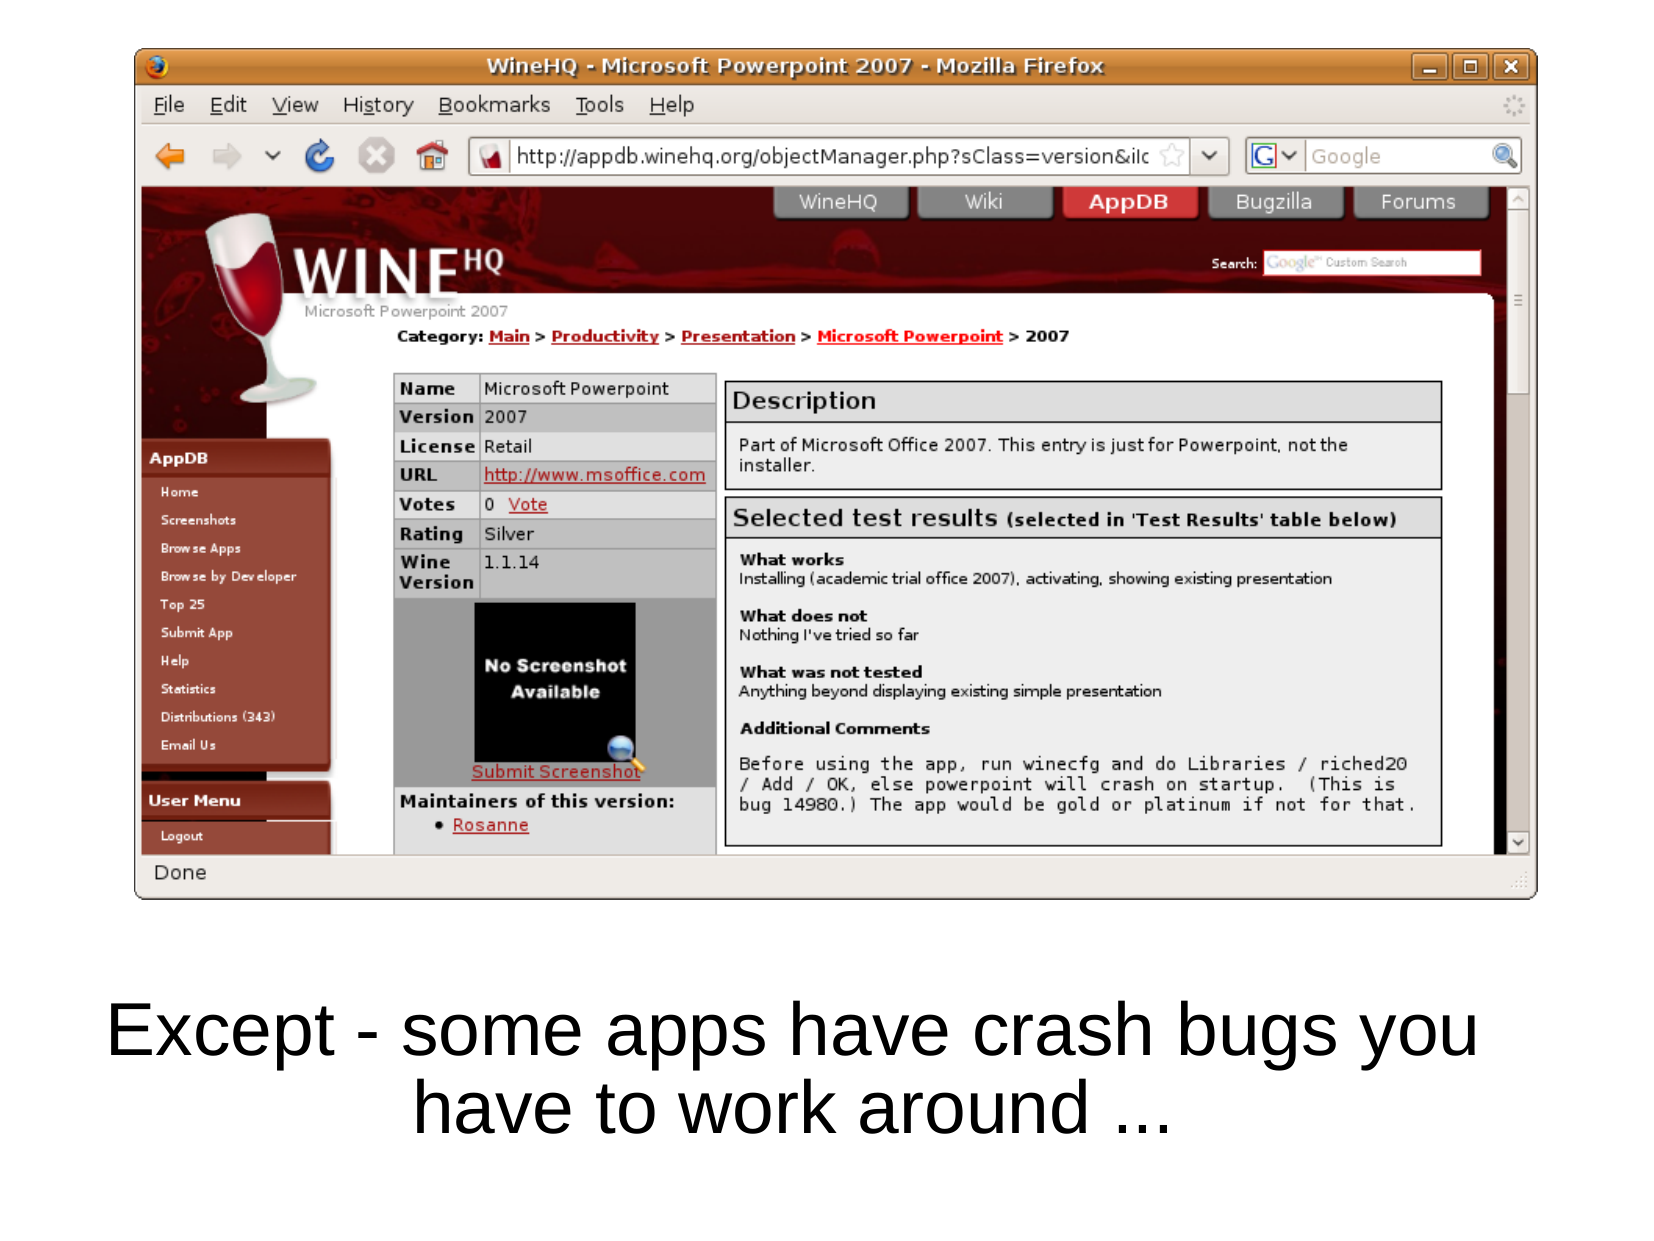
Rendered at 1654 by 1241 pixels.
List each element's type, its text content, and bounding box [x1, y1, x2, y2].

title Except - some apps have crash bugs you have to work around ... [49, 975, 1538, 1168]
picture [134, 48, 1538, 901]
